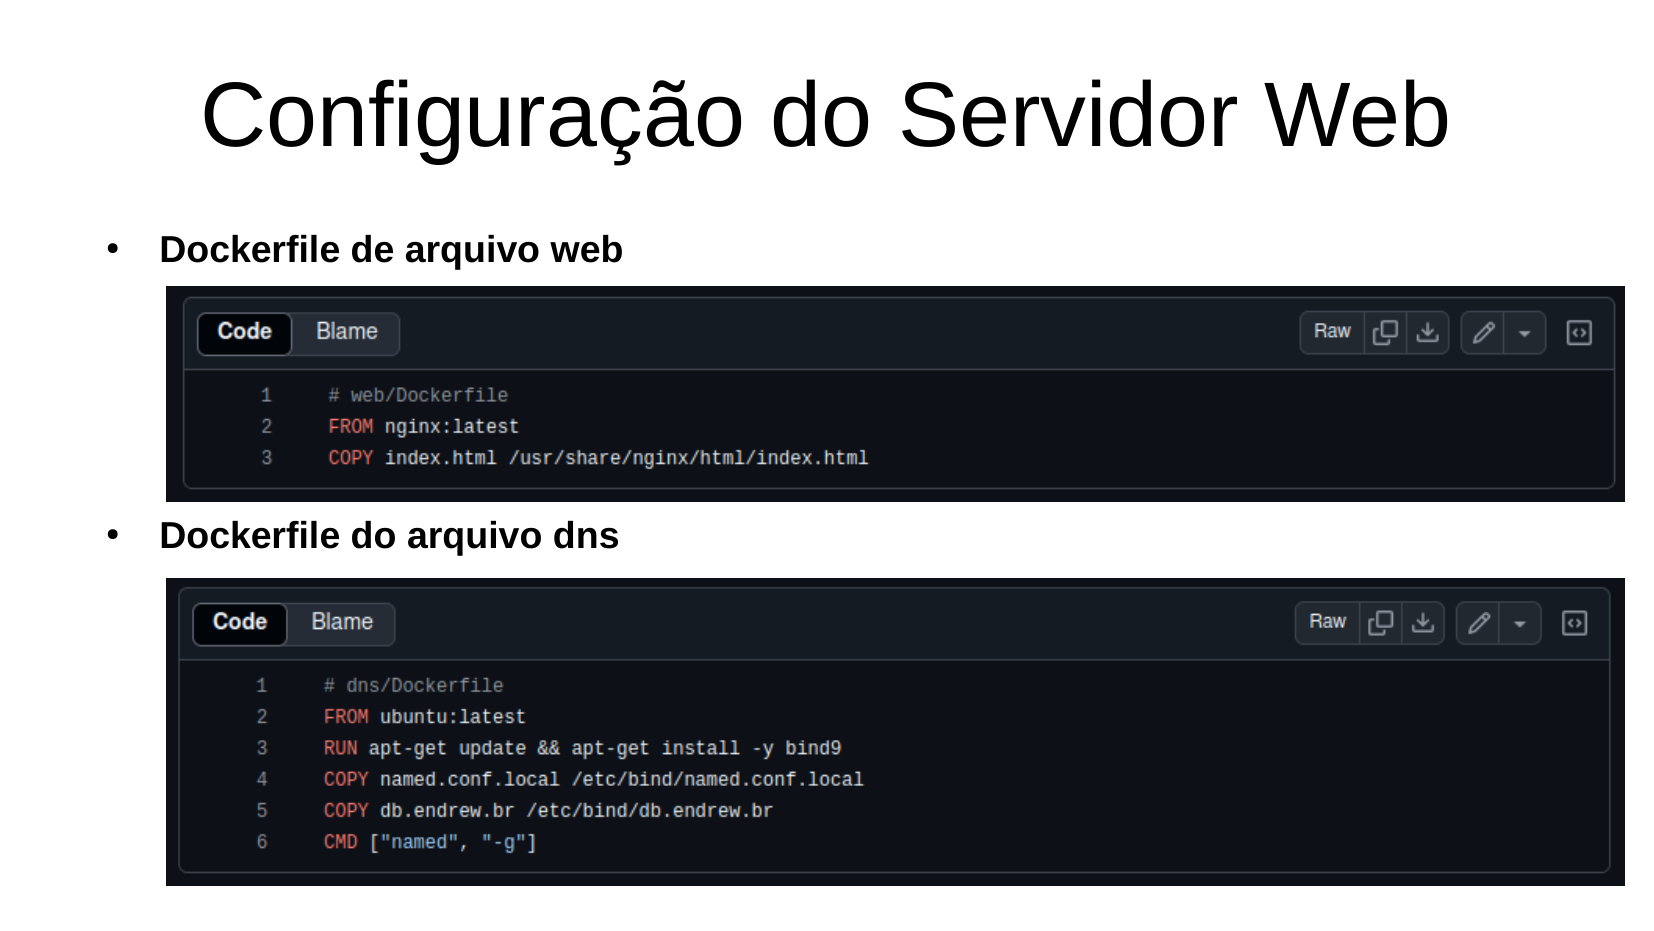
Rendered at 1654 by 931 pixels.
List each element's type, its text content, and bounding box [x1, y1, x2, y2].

picture [166, 578, 1625, 886]
title Configuração do Servidor Web [82, 37, 1571, 193]
list Dockerfile de arquivo web Dockerfile do arquivo dns [88, 228, 1577, 827]
picture [166, 286, 1625, 502]
